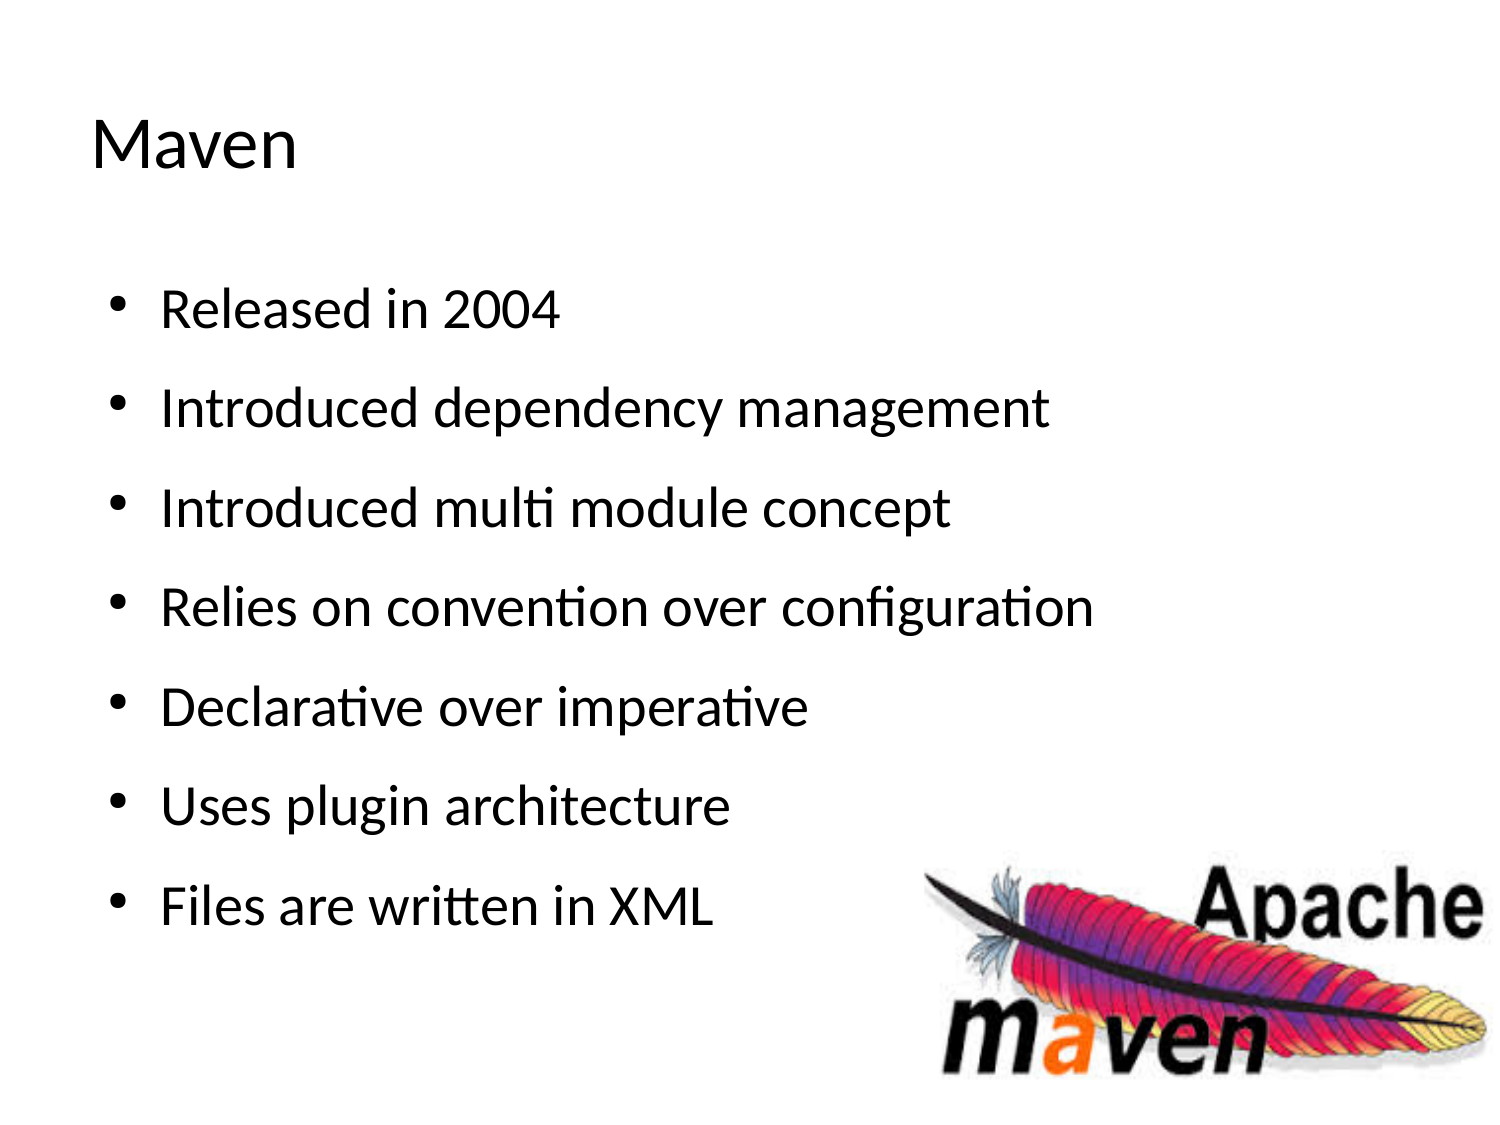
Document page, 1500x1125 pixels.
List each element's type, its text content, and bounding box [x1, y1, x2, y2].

list Released in 2004 Introduced dependency management Introduced multi module concept Relies on convention over configuration Declarative over imperative Uses plugin architecture Files are written in XML [75, 262, 1425, 1005]
picture [909, 850, 1500, 1099]
title Maven [75, 45, 1425, 233]
